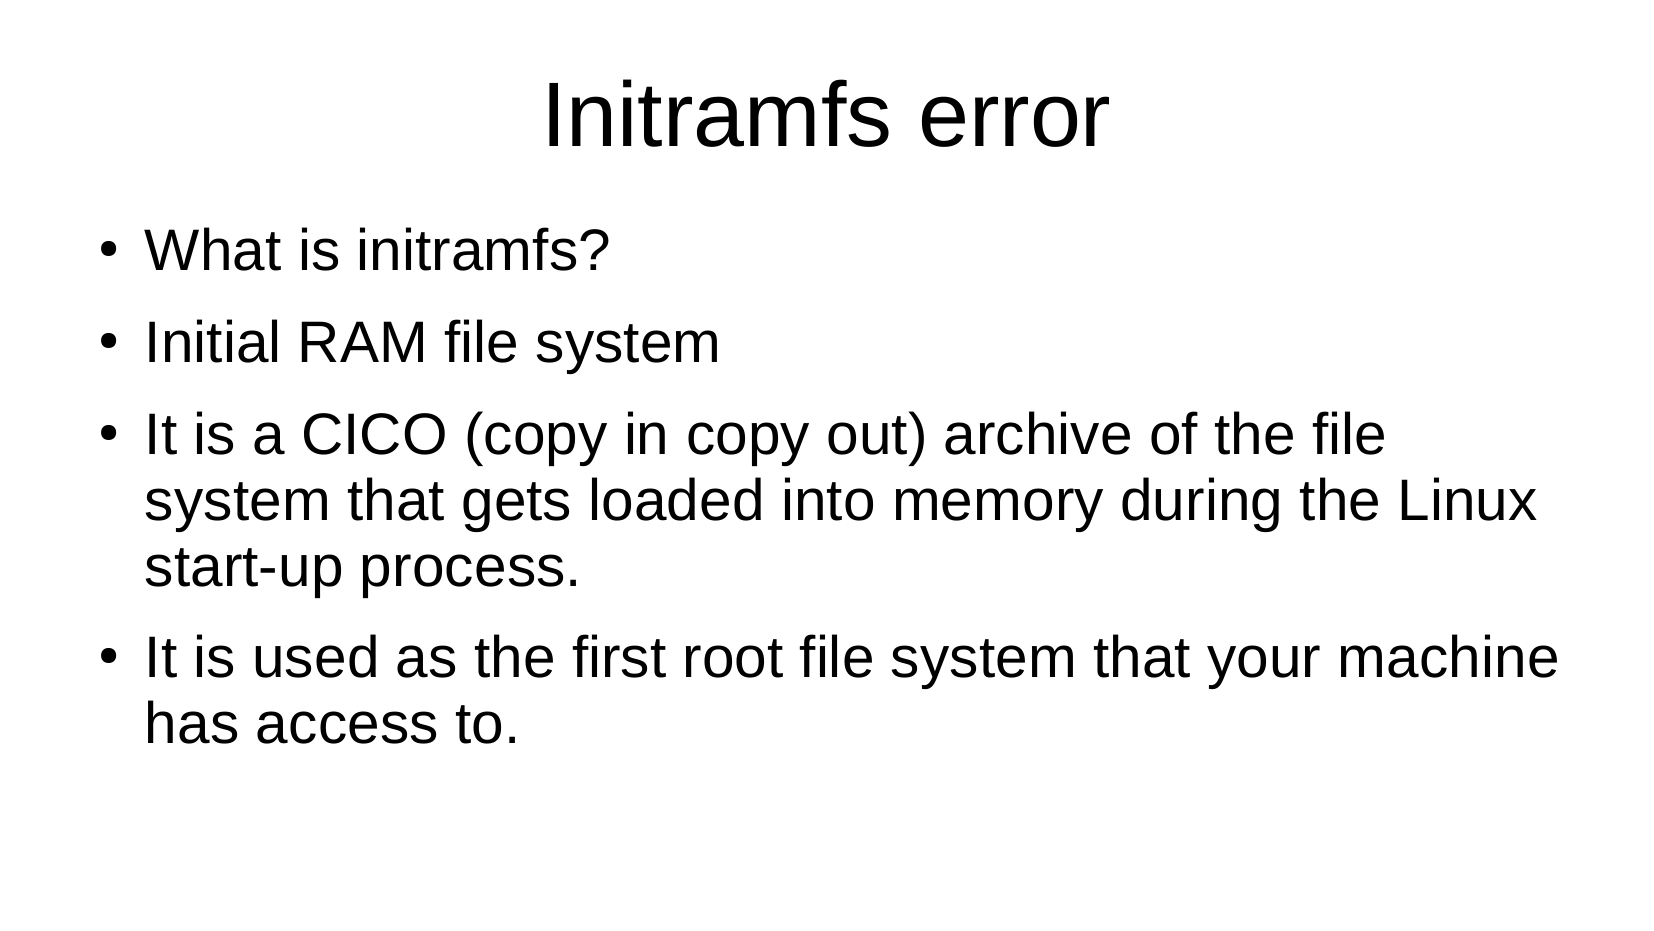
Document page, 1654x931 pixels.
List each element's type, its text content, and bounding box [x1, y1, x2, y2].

title Initramfs error [82, 37, 1571, 193]
list What is initramfs? Initial RAM file system It is a CICO (copy in copy out) archive of the file system that gets loaded into memory during the Linux start-up process. It is used as the first root file system that your machine has access to. [82, 217, 1571, 758]
